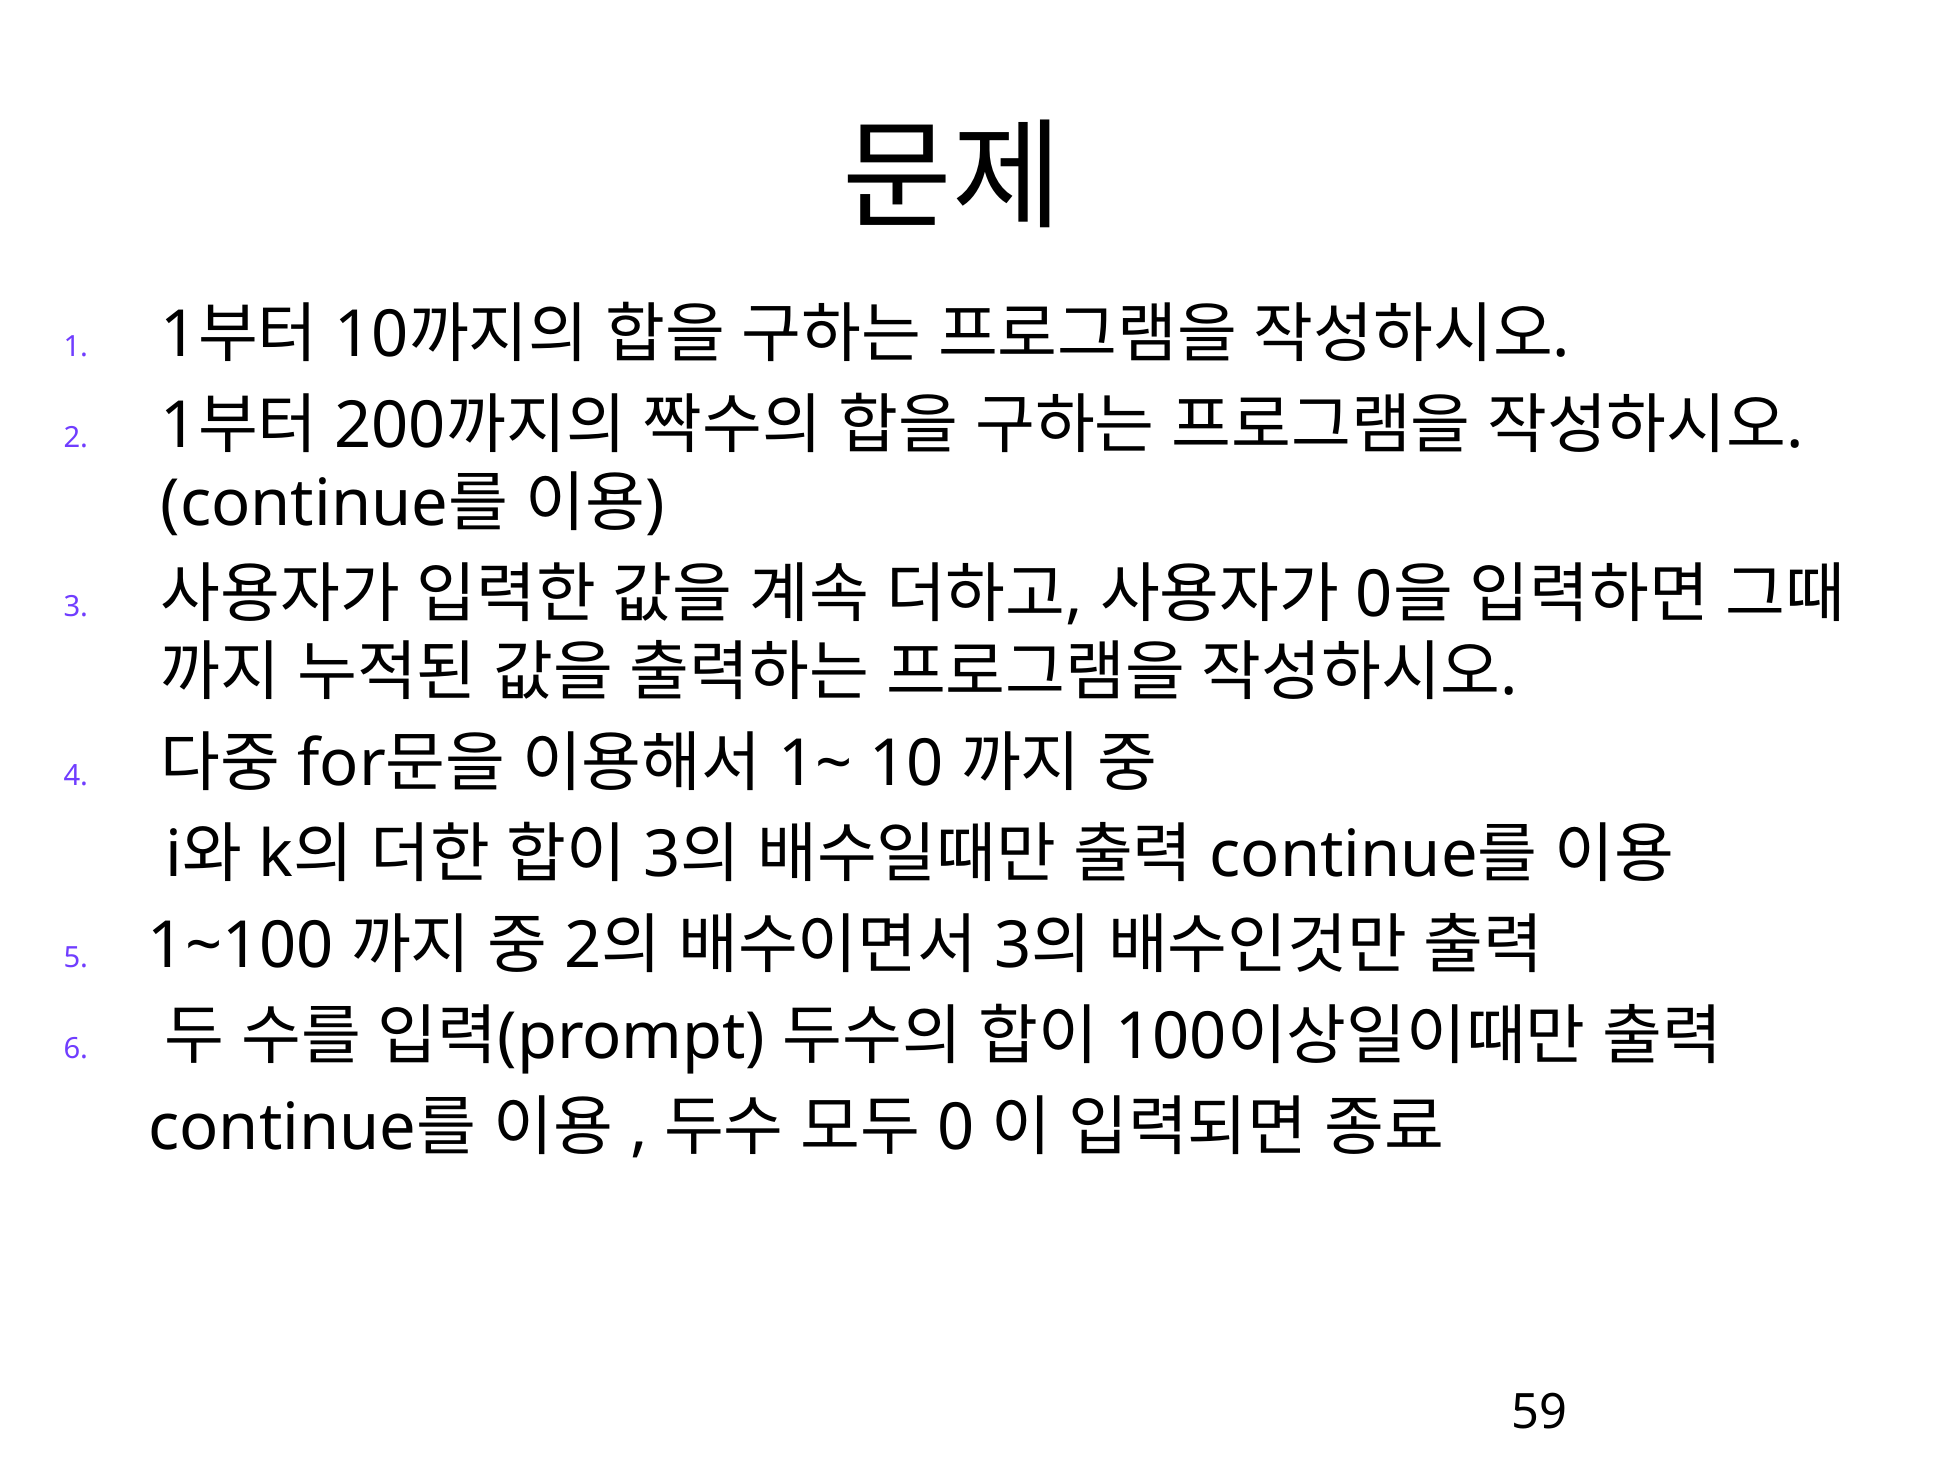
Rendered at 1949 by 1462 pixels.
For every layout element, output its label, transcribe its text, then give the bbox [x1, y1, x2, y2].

title 문제 [156, 92, 1749, 255]
list 1부터 10까지의 합을 구하는 프로그램을 작성하시오. 1부터 200까지의 짝수의 합을 구하는 프로그램을 작성하시오.(continue를 이용) 사용자가 입력한 값을 계속 더하고, 사용자가 0을 입력하면 그때까지 누적된 값을 출력하는 프로그램을 작성하시오. 다중 for문을 이용해서 1~ 10 까지 중 i와 k의 더한 합이 3의 배수일때만 출력 continue를 이용 1~100 까지 중 2의 배수이면서 3의 배수인것만 출력 두 수를 입력(prompt) 두수의 합이 100이상일이때만 출력 continue를 이용 , 두수 모두 0 이 입력되면 종료 [48, 284, 1897, 1343]
slide_number <숫자> [1496, 1372, 1899, 1462]
